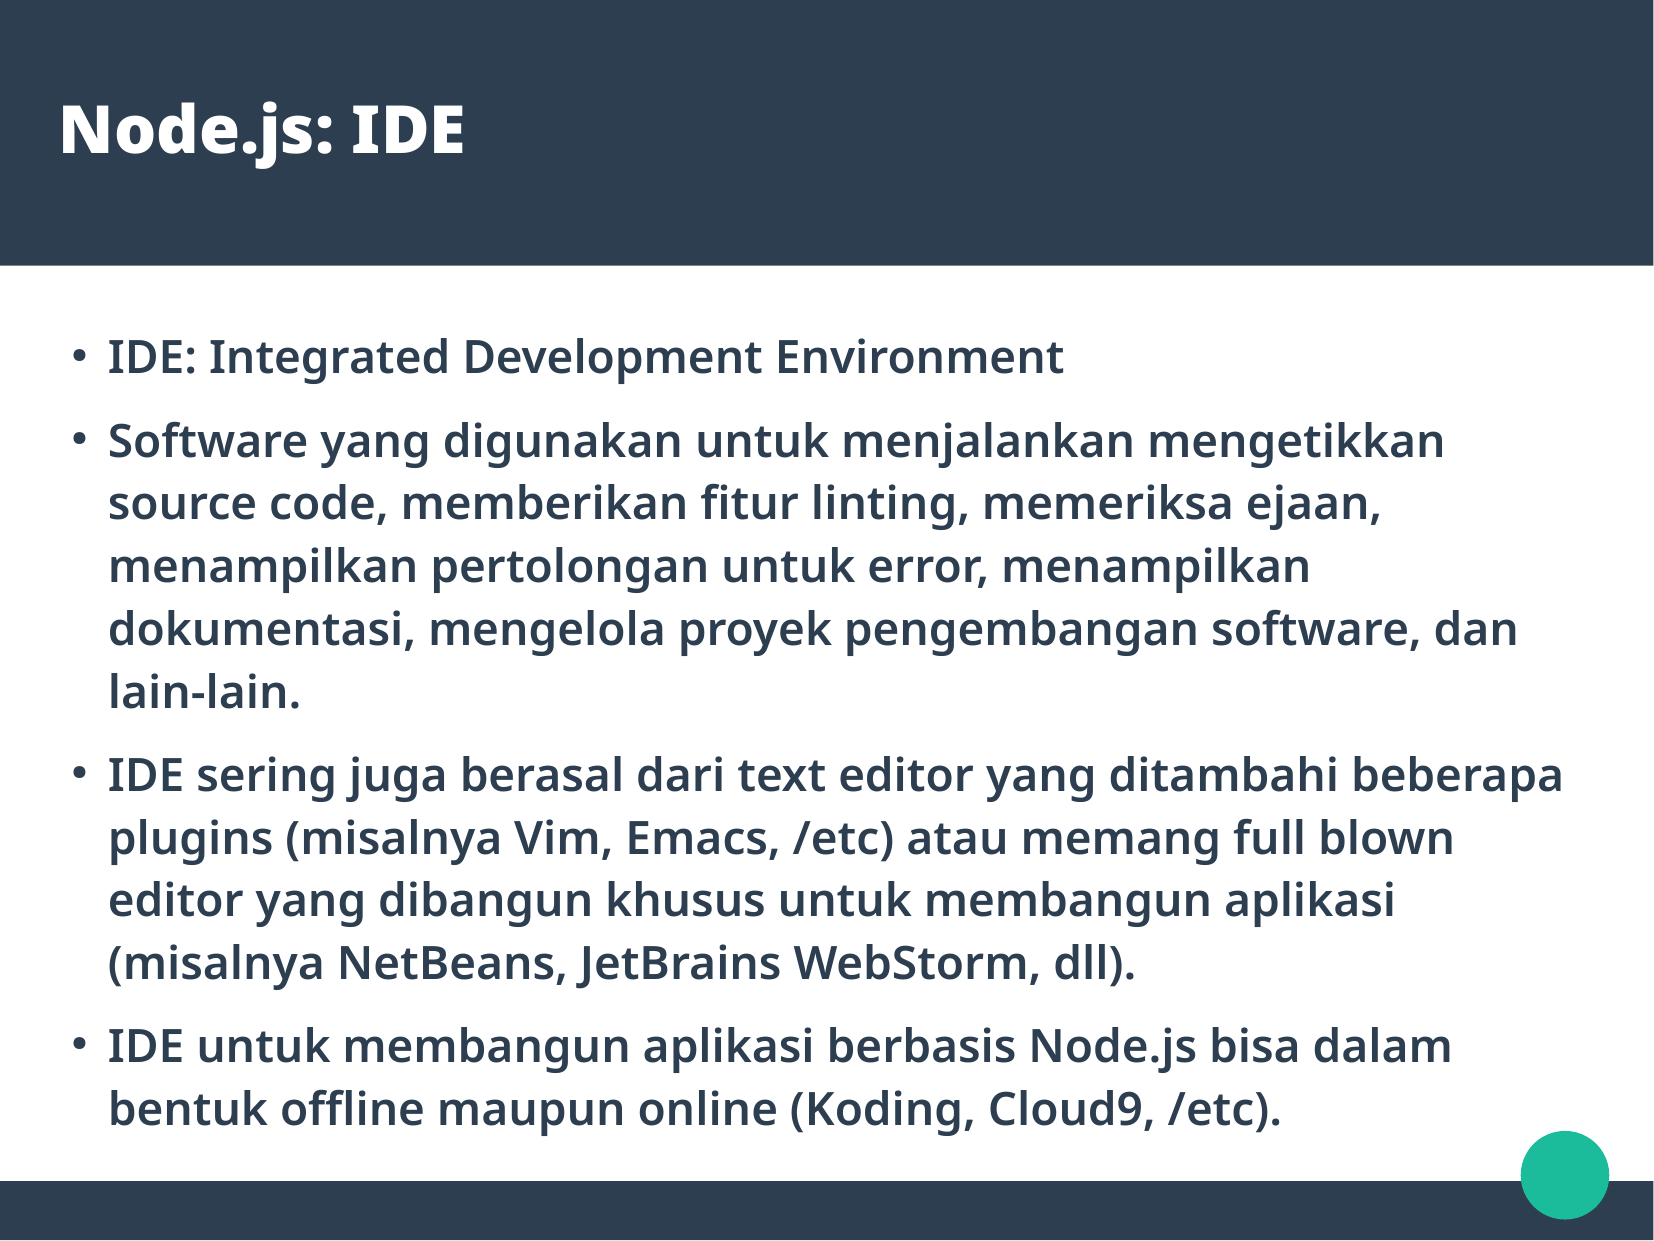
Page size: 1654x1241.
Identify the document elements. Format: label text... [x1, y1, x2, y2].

list IDE: Integrated Development Environment Software yang digunakan untuk menjalankan mengetikkan source code, memberikan fitur linting, memeriksa ejaan, menampilkan pertolongan untuk error, menampilkan dokumentasi, mengelola proyek pengembangan software, dan lain-lain. IDE sering juga berasal dari text editor yang ditambahi beberapa plugins (misalnya Vim, Emacs, /etc) atau memang full blown editor yang dibangun khusus untuk membangun aplikasi (misalnya NetBeans, JetBrains WebStorm, dll). IDE untuk membangun aplikasi berbasis Node.js bisa dalam bentuk offline maupun online (Koding, Cloud9, /etc). [59, 324, 1595, 1152]
title Node.js: IDE [59, 49, 1595, 207]
